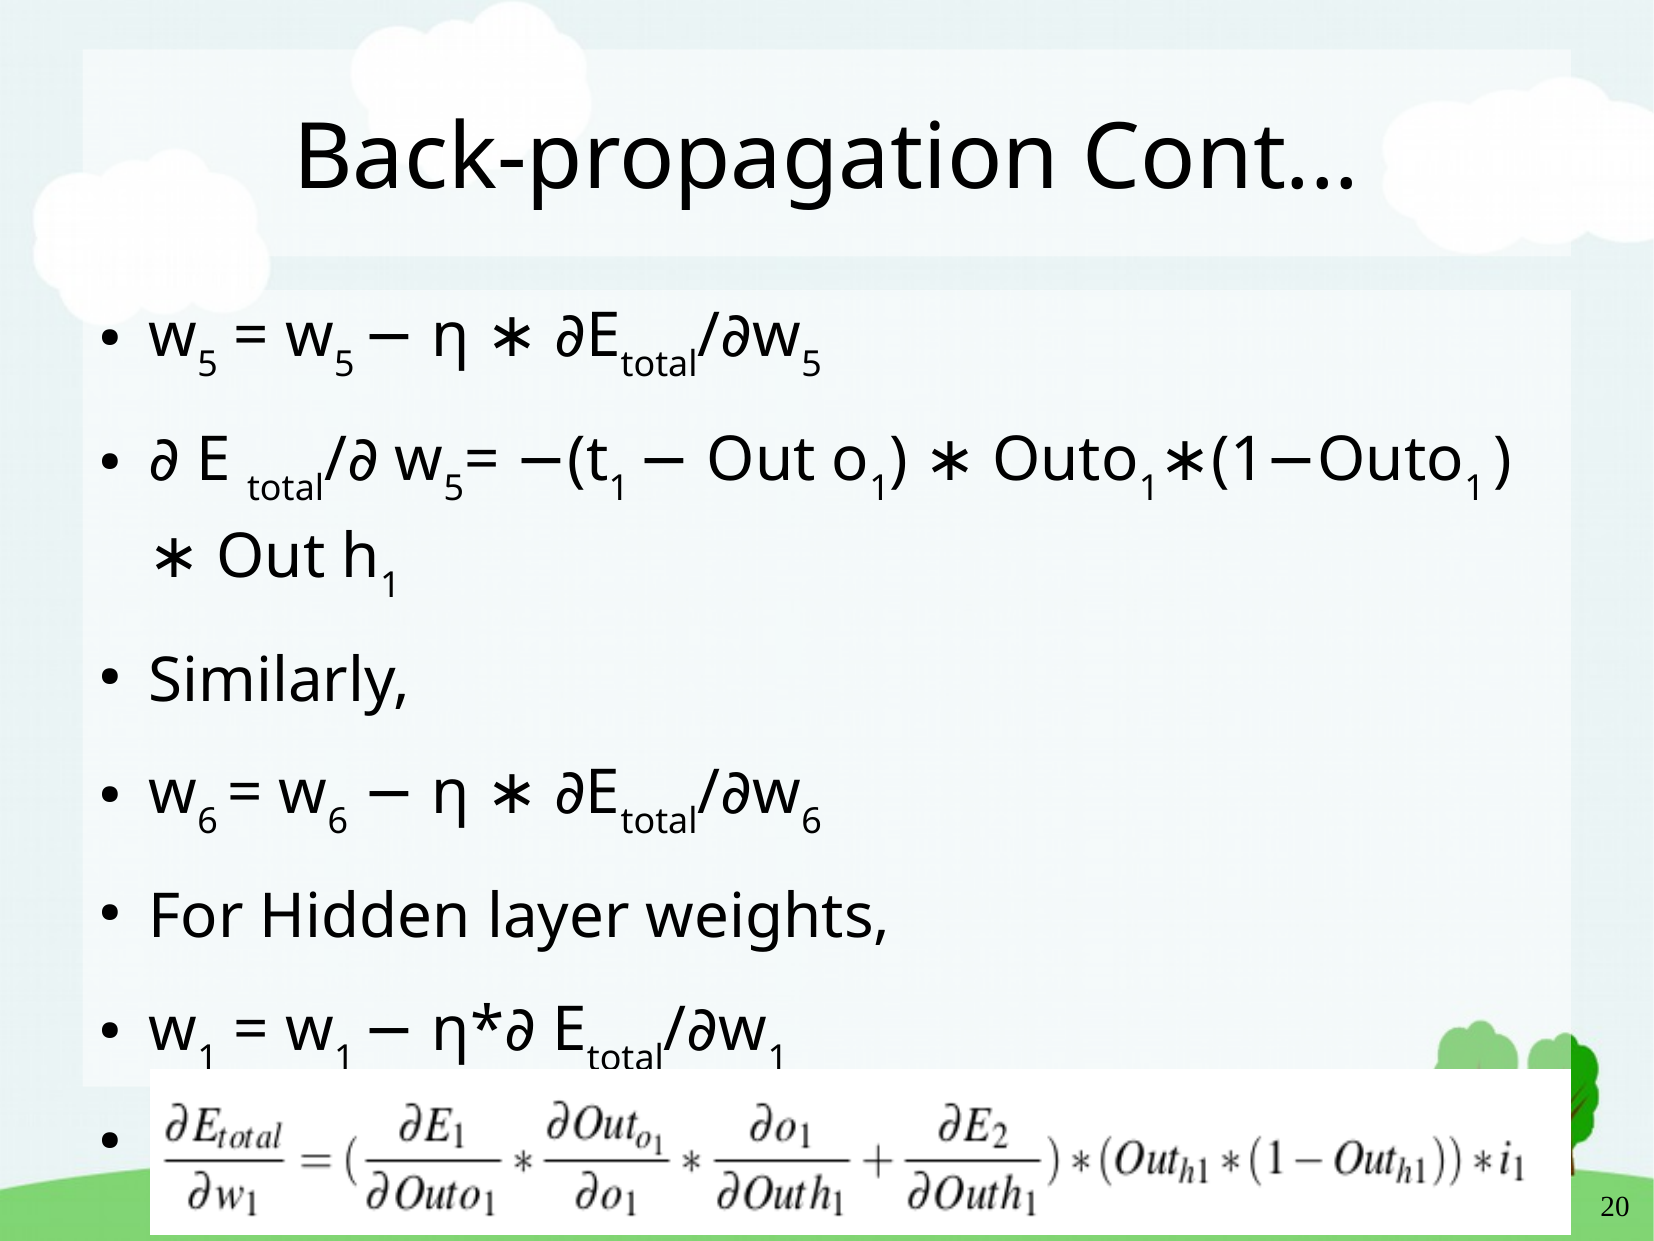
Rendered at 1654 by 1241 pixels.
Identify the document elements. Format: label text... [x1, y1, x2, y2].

list w5 = w5 − η ∗ ∂Etotal/∂w5 ∂ E total/∂ w5= −(t1 − Out o1) ∗ Outo1∗(1−Outo1 ) ∗ Out h1 Similarly, w6 = w6 − η ∗ ∂Etotal/∂w6 For Hidden layer weights, w1 = w1 − η*∂ Etotal/∂w1 [82, 290, 1571, 1087]
picture [0, 0, 1654, 1241]
title Back-propagation Cont... [82, 49, 1571, 257]
